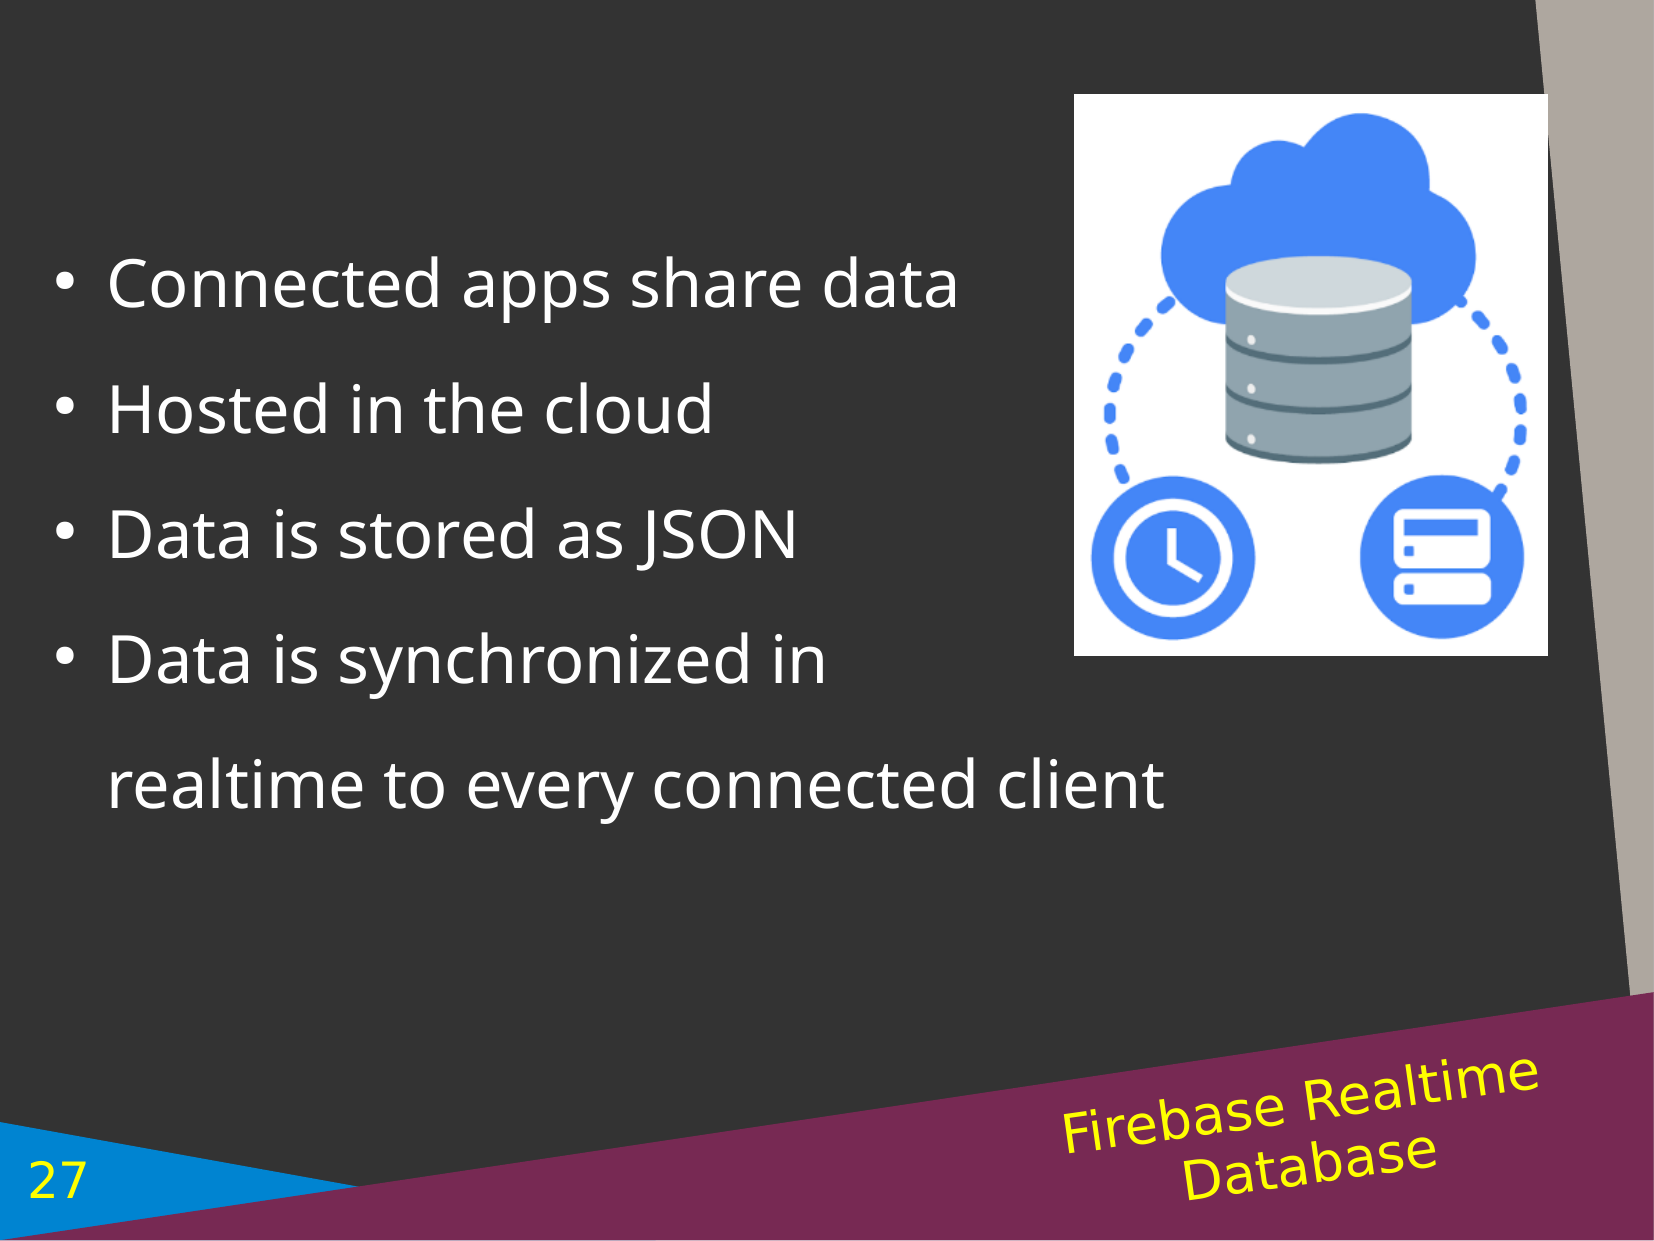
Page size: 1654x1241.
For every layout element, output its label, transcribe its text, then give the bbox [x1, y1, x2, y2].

list Connected apps share data Hosted in the cloud Data is stored as JSON Data is synchronized in realtime to every connected client [35, 59, 1524, 993]
picture [1074, 94, 1548, 656]
title Firebase Realtime Database [956, 995, 1654, 1241]
